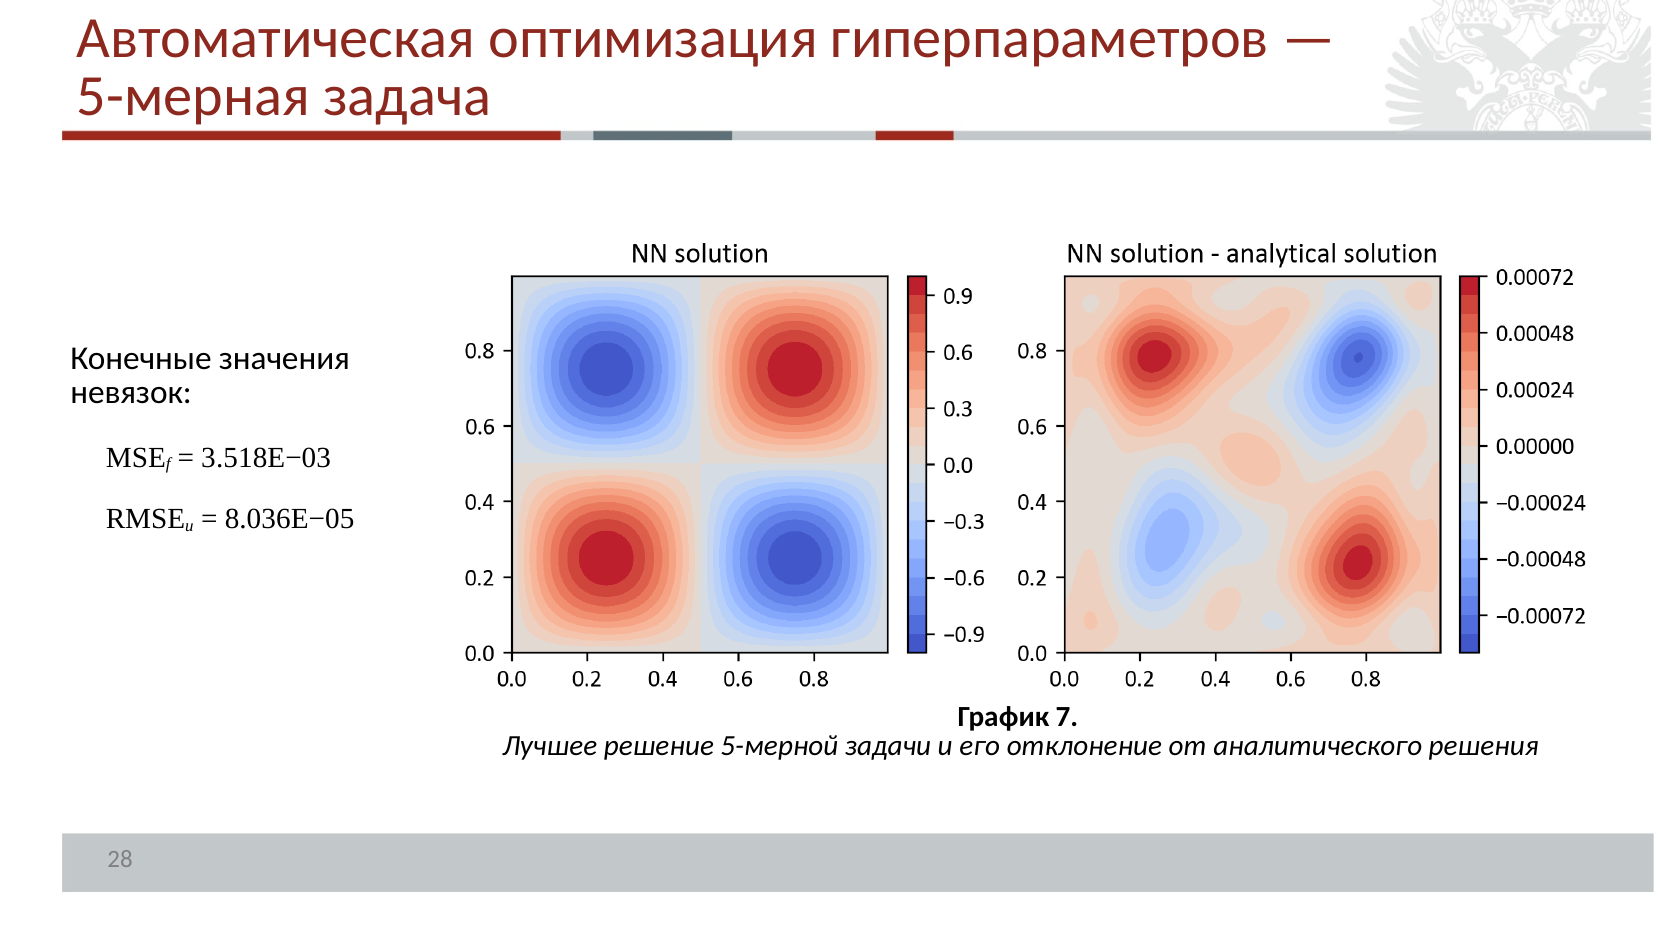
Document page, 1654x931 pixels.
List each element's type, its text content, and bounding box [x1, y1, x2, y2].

picture [0, 0, 1654, 931]
text_box Конечные значения невязок: MSEf = 3.518E−03 RMSEu = 8.036E−05 [70, 345, 355, 536]
text_box График 7. Лучшее решение 5-мерной задачи и его отклонение от аналитического решения [487, 697, 1555, 771]
title Автоматическая оптимизация гиперпараметров — 5-мерная задача [76, 13, 1565, 131]
